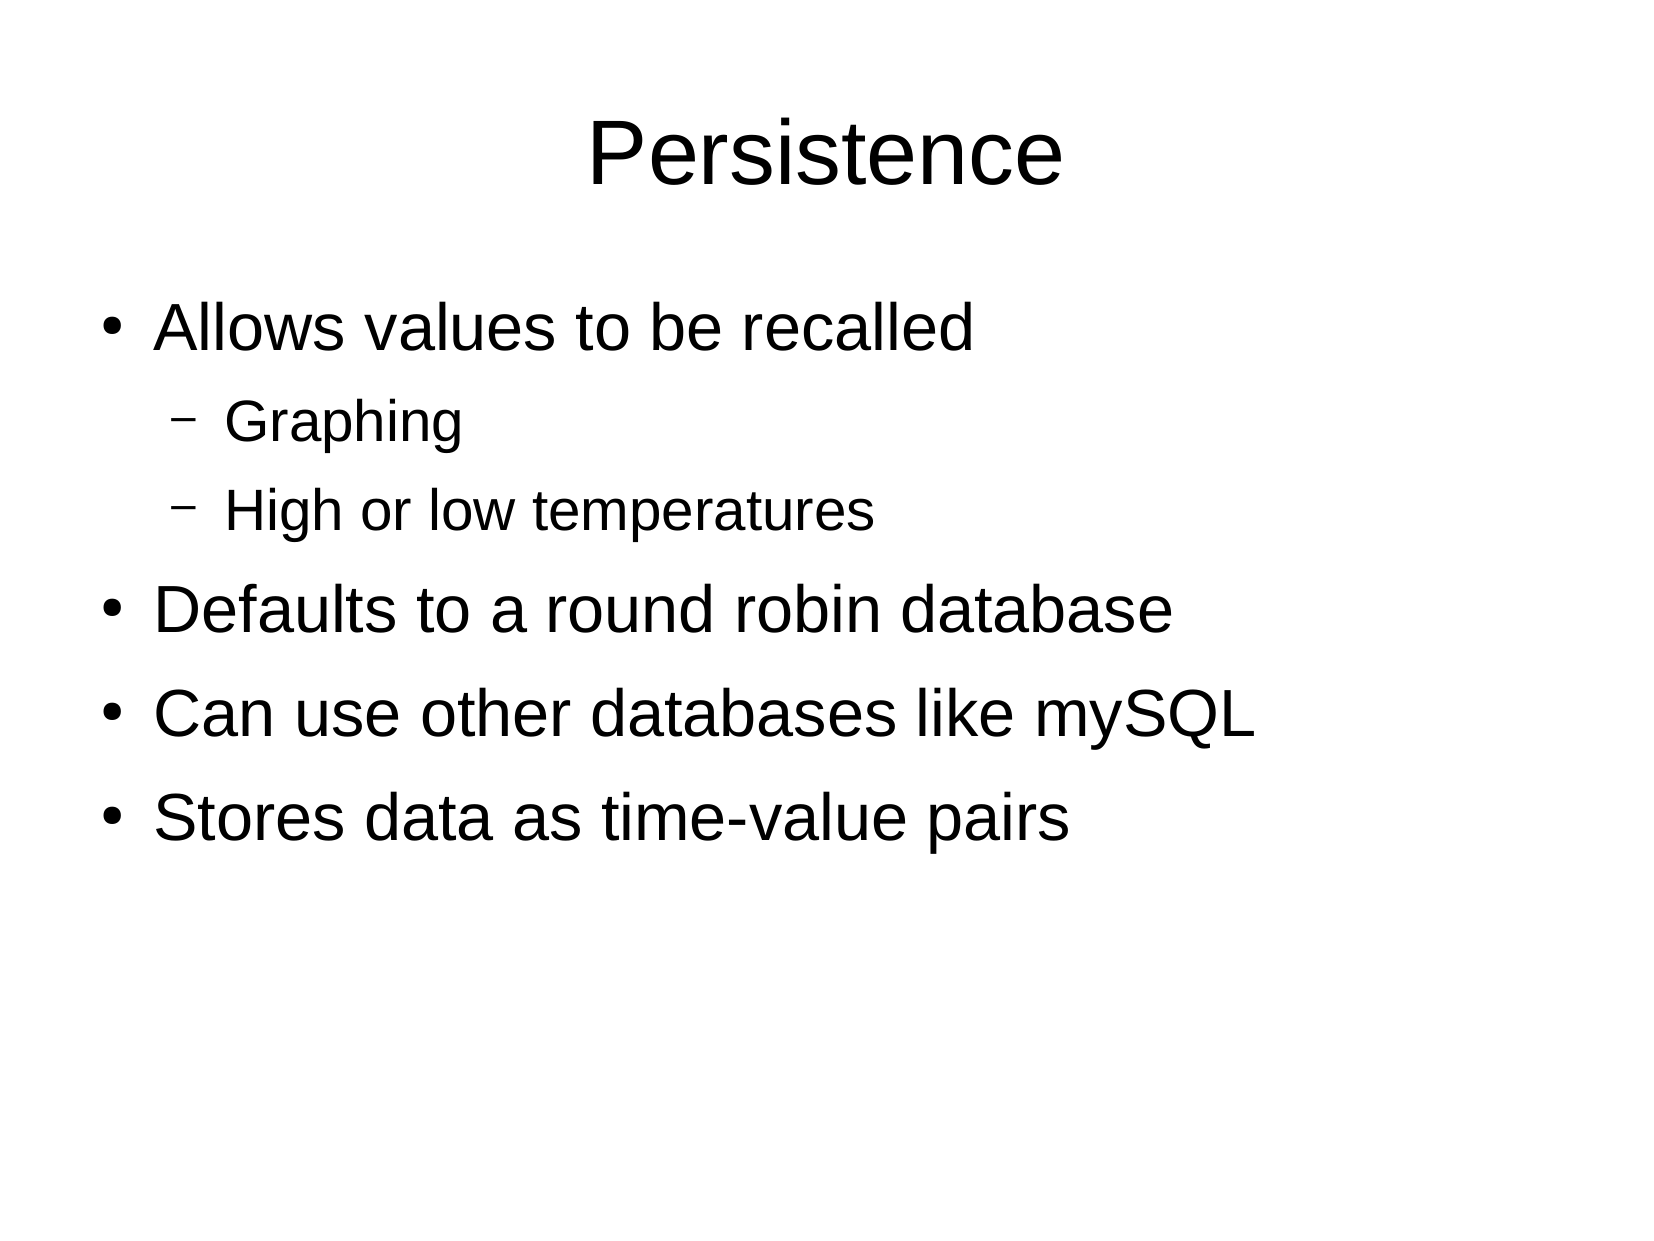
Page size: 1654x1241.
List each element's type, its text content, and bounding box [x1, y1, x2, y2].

title Persistence [82, 49, 1571, 257]
list Allows values to be recalled Graphing High or low temperatures Defaults to a round robin database Can use other databases like mySQL Stores data as time-value pairs [82, 290, 1571, 1010]
